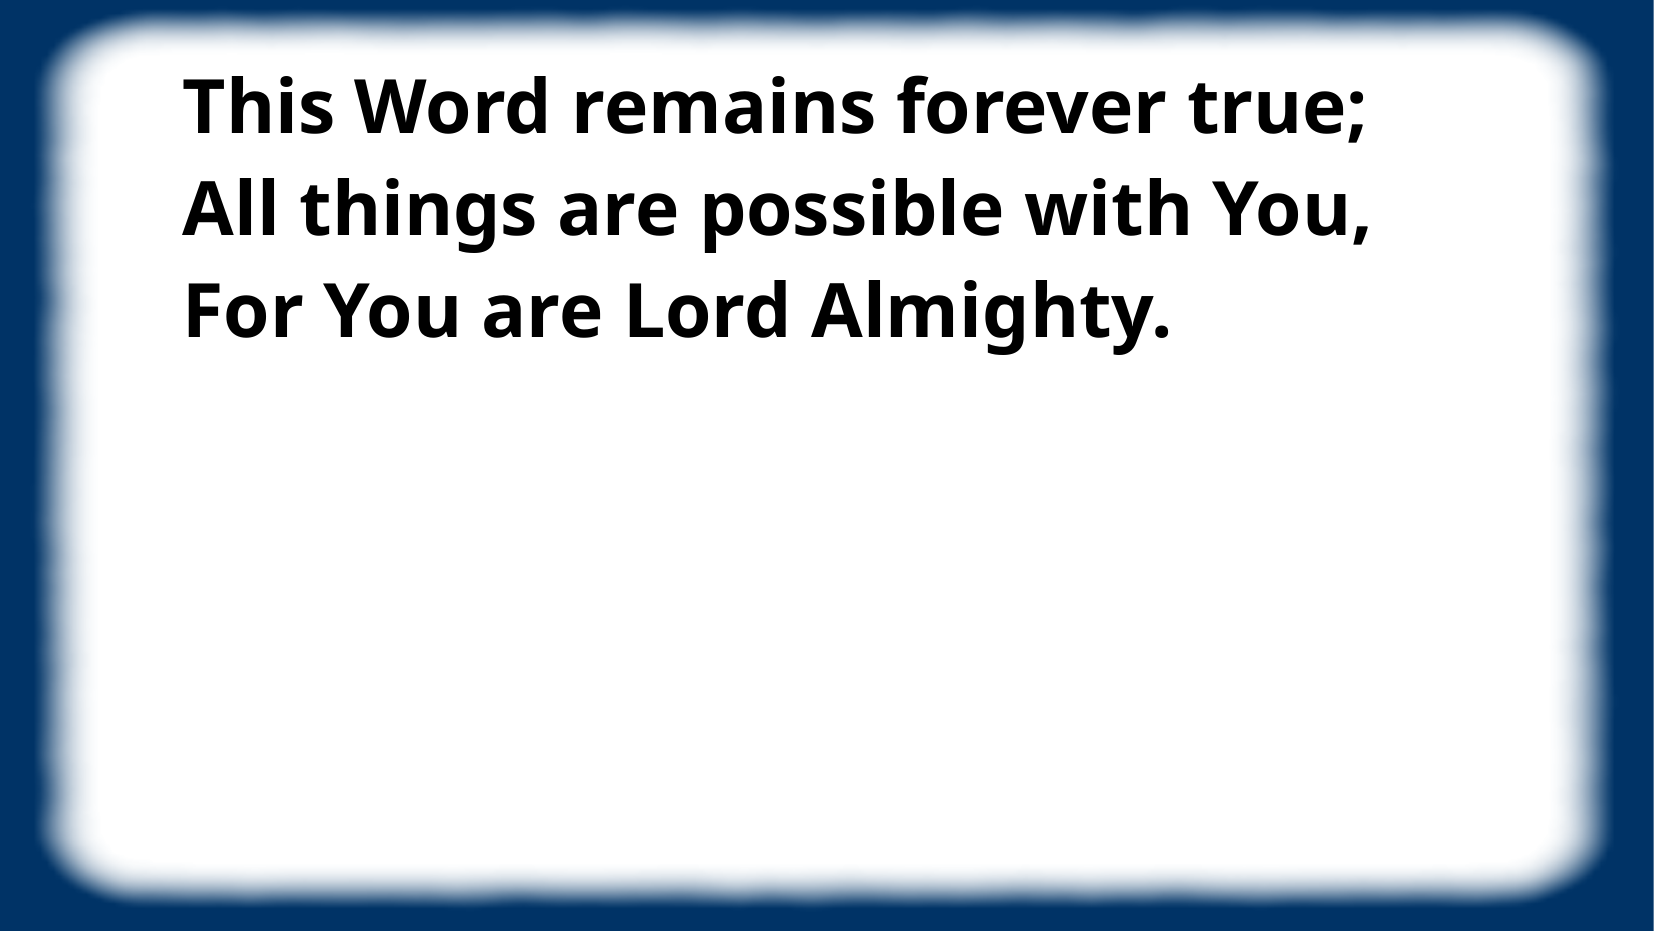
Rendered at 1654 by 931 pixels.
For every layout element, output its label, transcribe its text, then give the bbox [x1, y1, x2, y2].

picture [0, 0, 1654, 931]
text_box This Word remains forever true; All things are possible with You, For You are Lord Almighty. [90, 45, 1546, 361]
